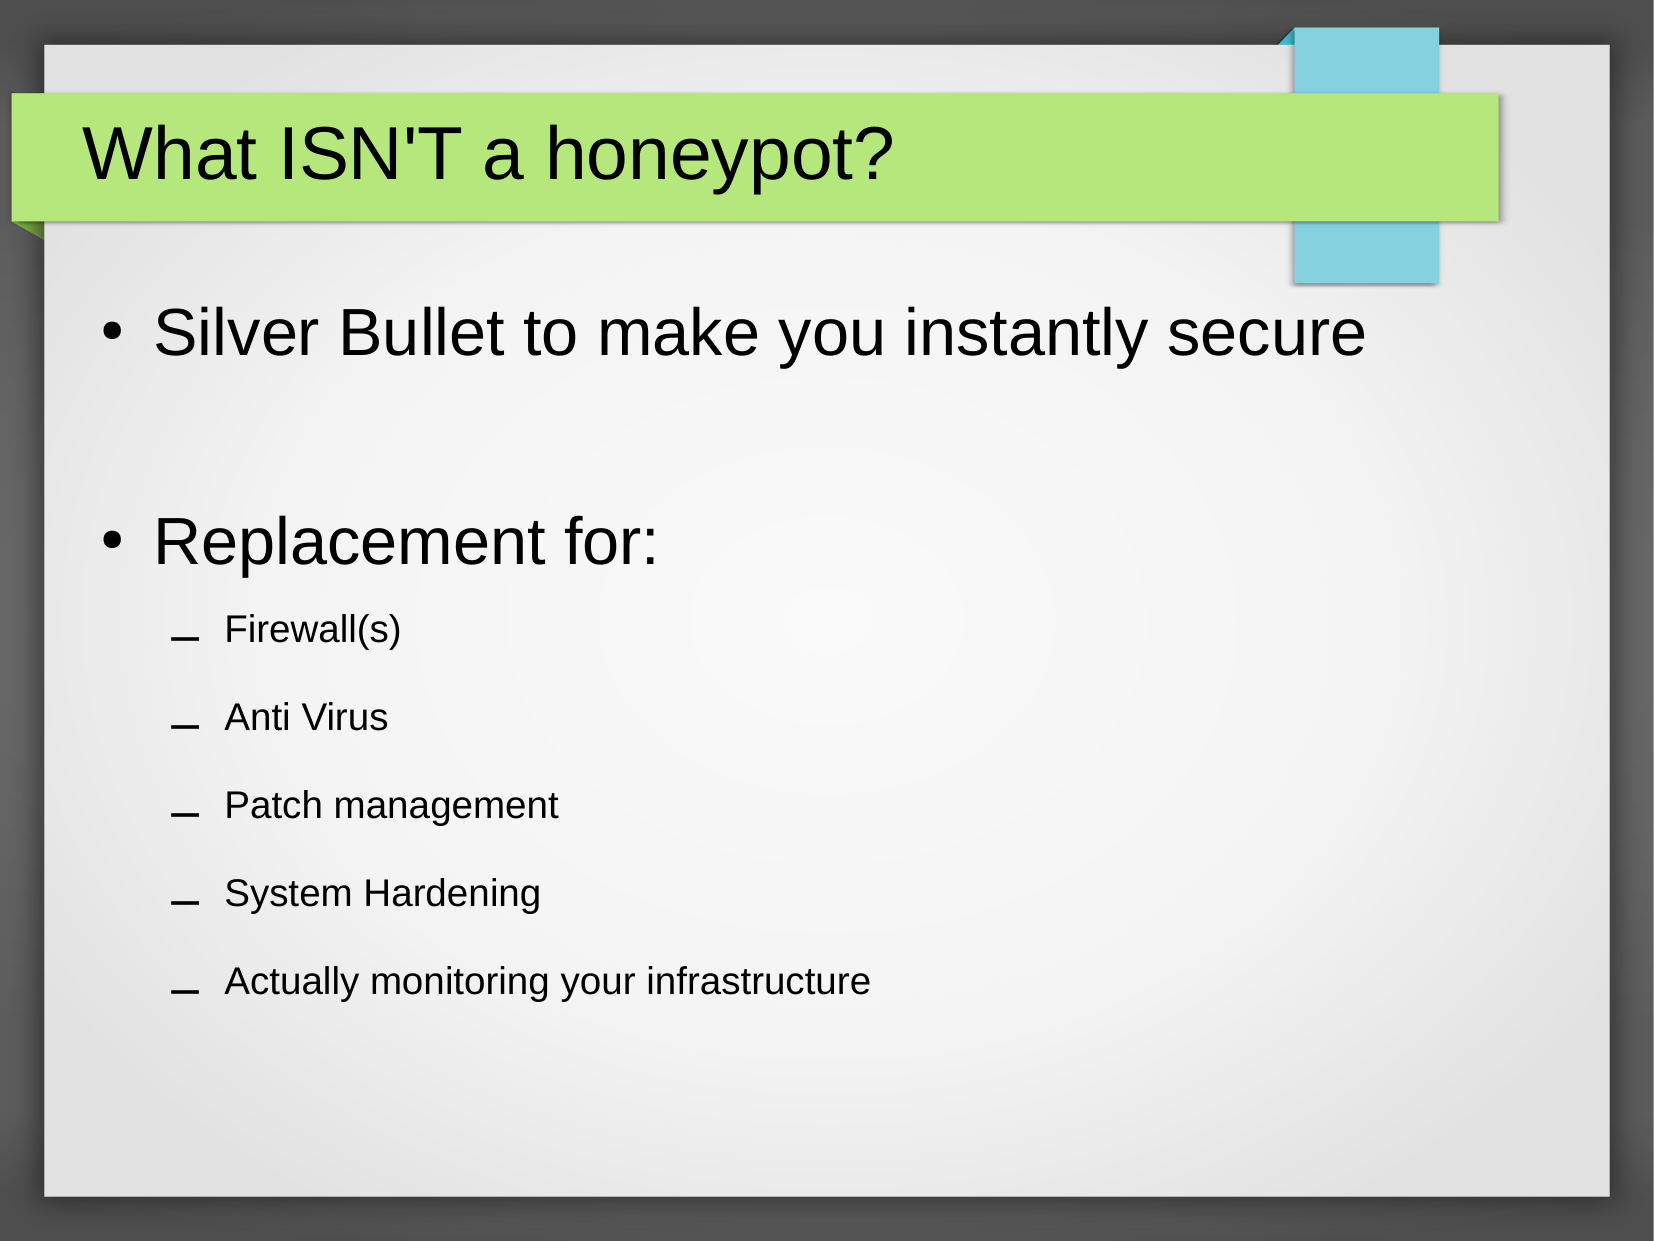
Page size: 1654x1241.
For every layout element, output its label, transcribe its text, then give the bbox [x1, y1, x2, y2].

title What ISN'T a honeypot? [82, 94, 1264, 213]
picture [0, 0, 1654, 1241]
list Silver Bullet to make you instantly secure Replacement for: Firewall(s) Anti Virus Patch management System Hardening Actually monitoring your infrastructure [82, 295, 1571, 1063]
